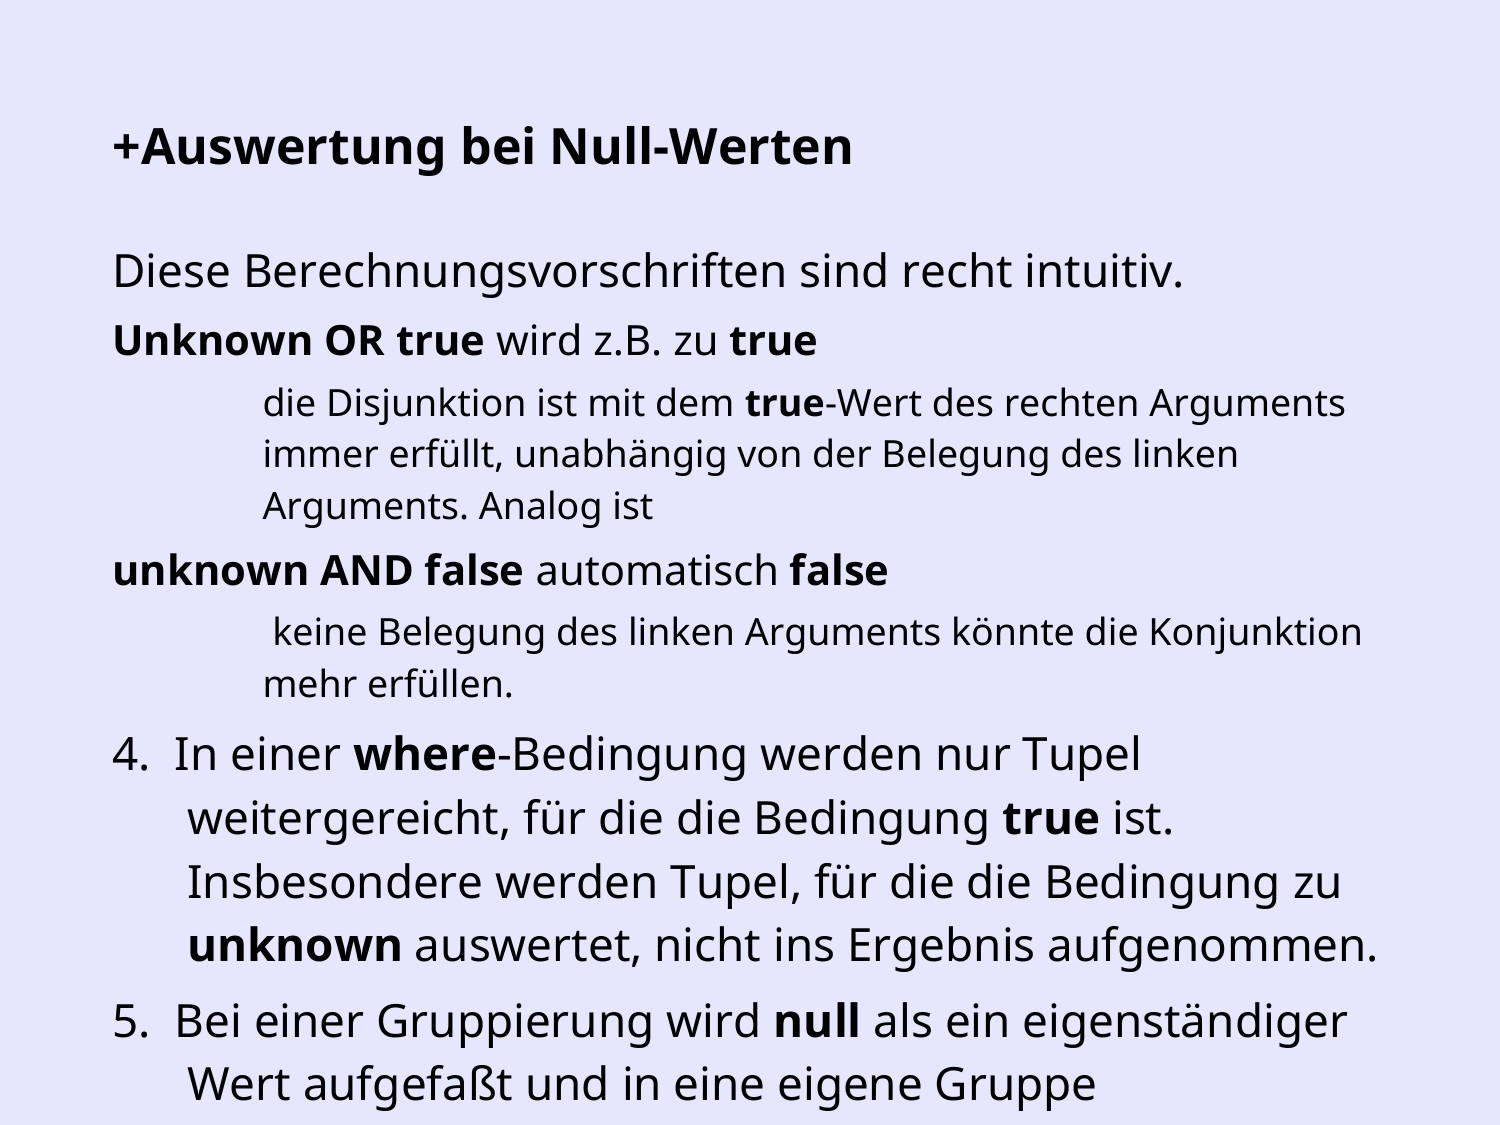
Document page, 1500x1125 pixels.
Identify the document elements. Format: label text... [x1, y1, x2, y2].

list Diese Berechnungsvorschriften sind recht intuitiv. Unknown OR true wird z.B. zu true die Disjunktion ist mit dem true-Wert des rechten Arguments immer erfüllt, unabhängig von der Belegung des linken Arguments. Analog ist unknown AND false automatisch false keine Belegung des linken Arguments könnte die Konjunktion mehr erfüllen. 4. In einer where-Bedingung werden nur Tupel weitergereicht, für die die Bedingung true ist. Insbesondere werden Tupel, für die die Bedingung zu unknown auswertet, nicht ins Ergebnis aufgenommen. 5. Bei einer Gruppierung wird null als ein eigenständiger Wert aufgefaßt und in eine eigene Gruppe eingeordnet. [112, 237, 1388, 1083]
title +Auswertung bei Null-Werten [112, 81, 1388, 207]
